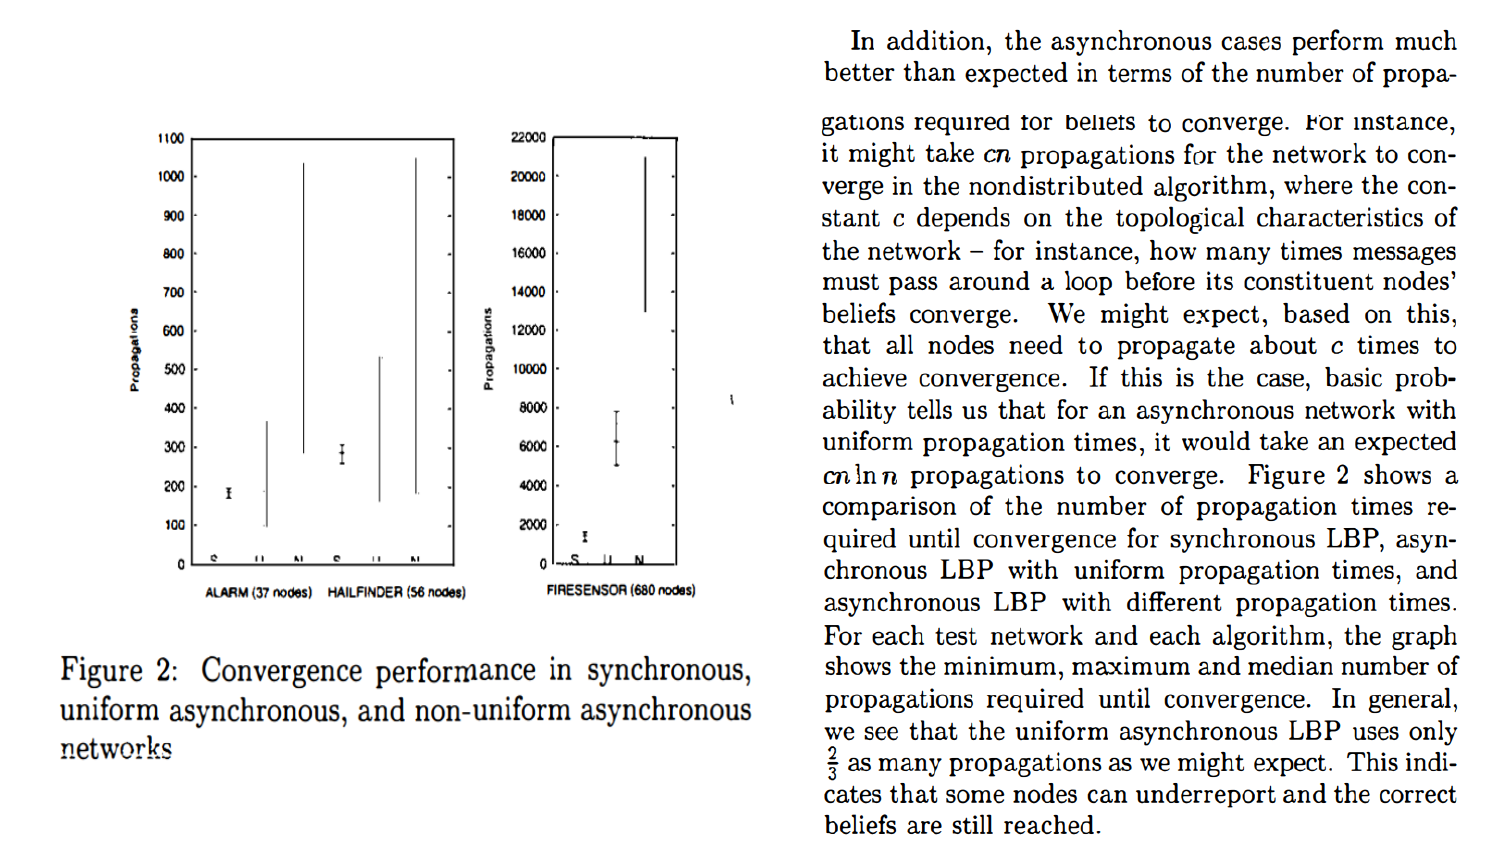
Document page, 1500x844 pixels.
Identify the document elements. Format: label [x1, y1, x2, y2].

picture [824, 24, 1466, 94]
picture [35, 67, 796, 797]
picture [810, 115, 1480, 844]
